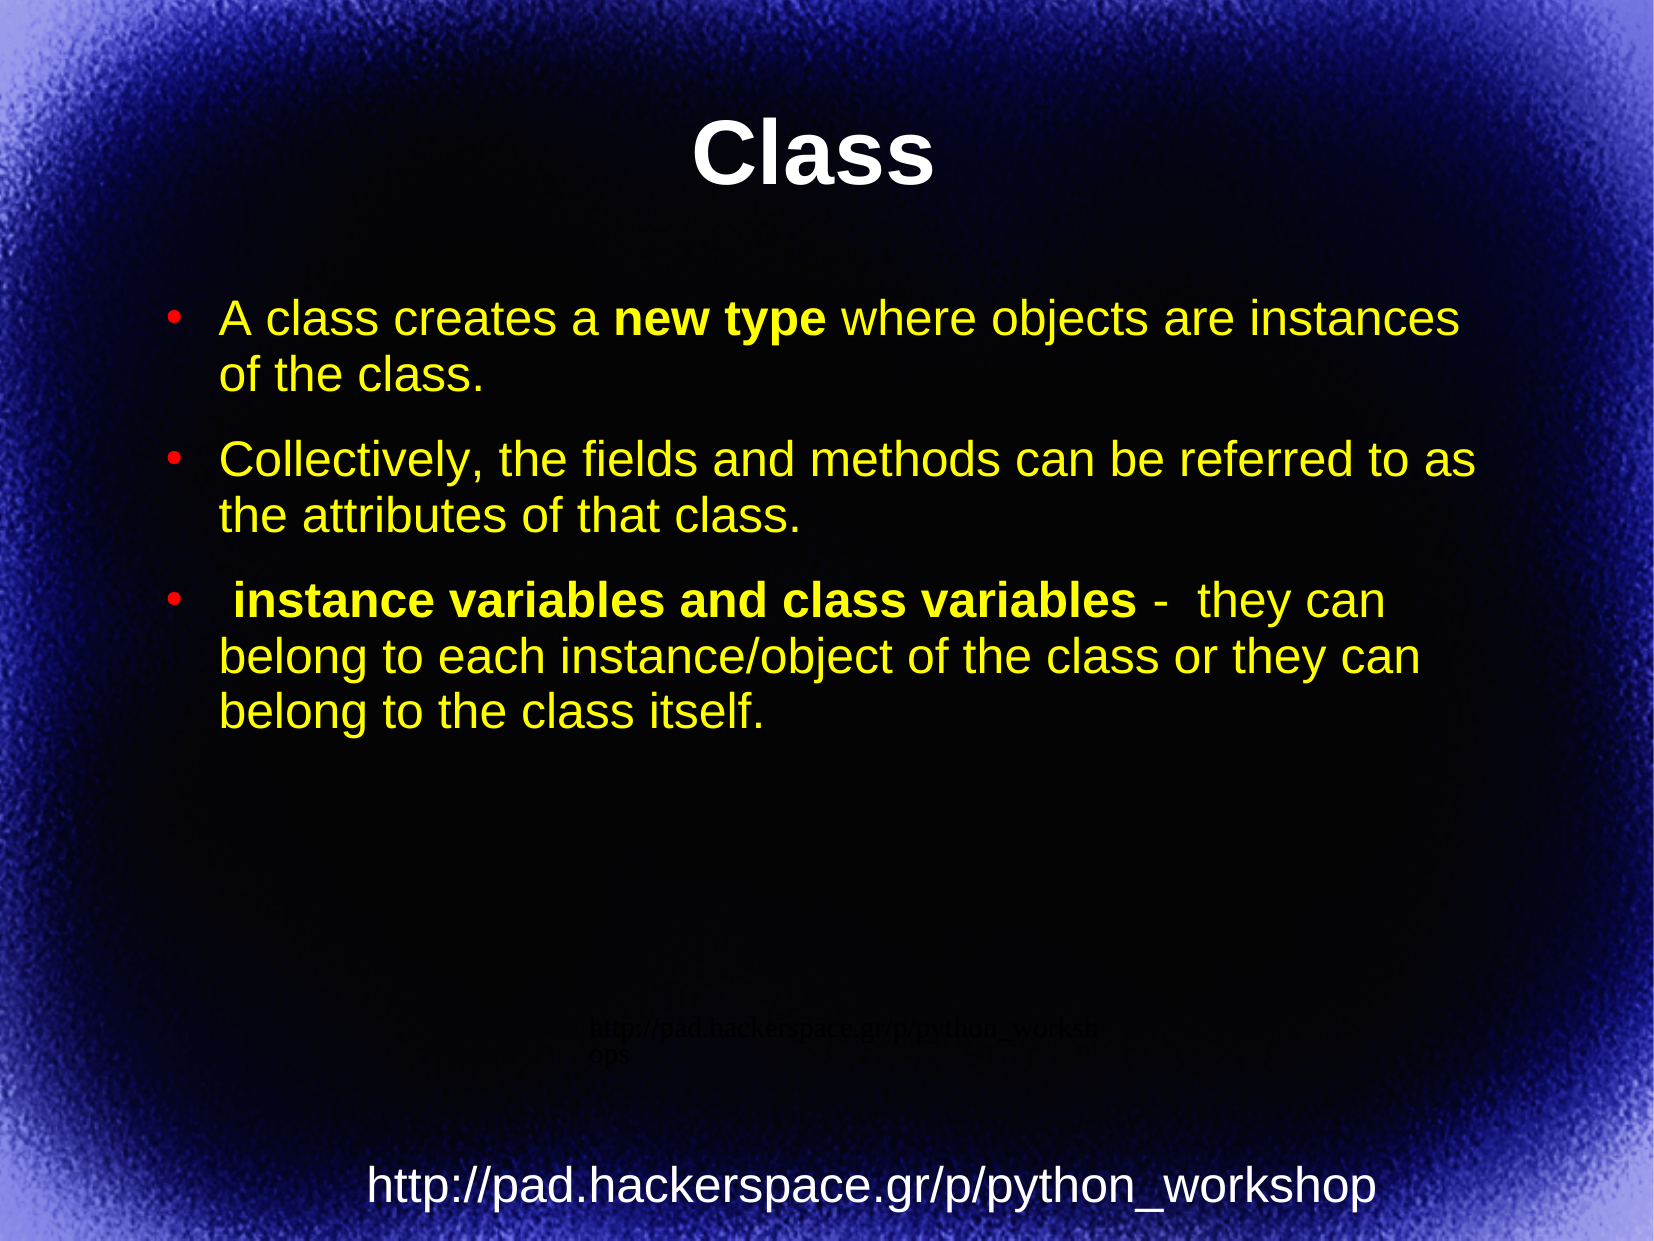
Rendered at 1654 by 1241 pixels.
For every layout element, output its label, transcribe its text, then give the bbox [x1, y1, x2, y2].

title Class [147, 49, 1506, 257]
text_box http://pad.hackerspace.gr/p/python_workshop [366, 1157, 1379, 1214]
picture [0, 0, 1654, 1241]
list A class creates a new type where objects are instances of the class. Collectively, the fields and methods can be referred to as the attributes of that class. instance variables and class variables - they can belong to each instance/object of the class or they can belong to the class itself. [147, 290, 1506, 1178]
